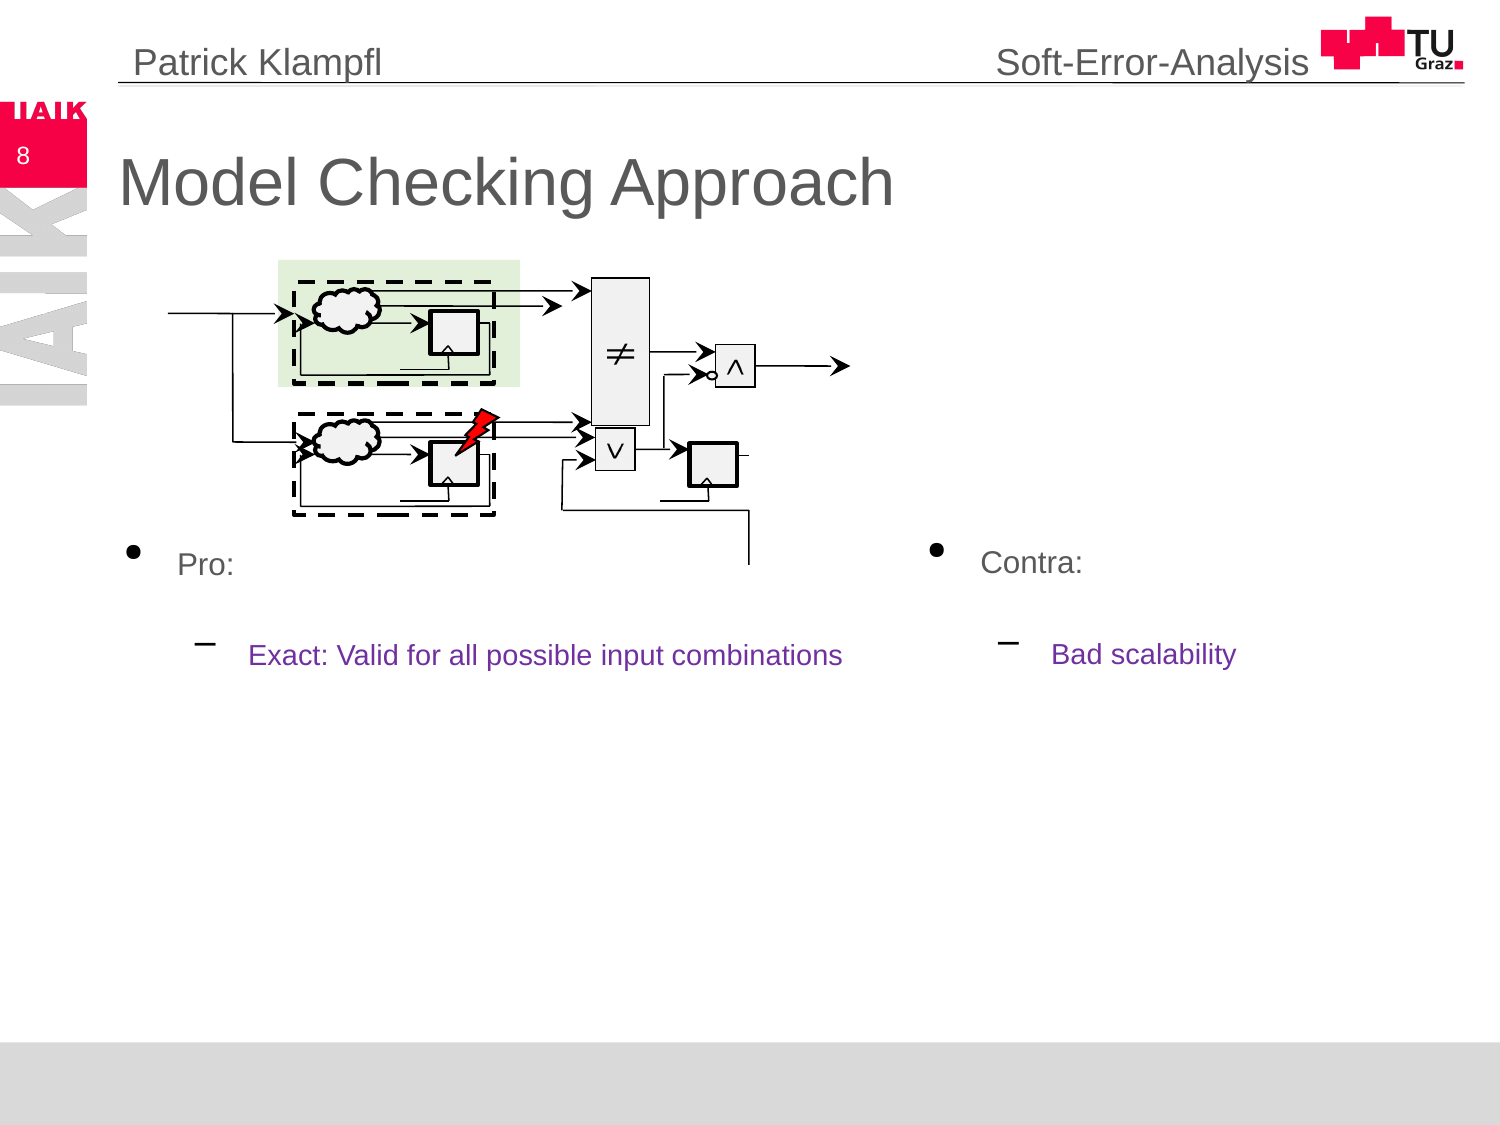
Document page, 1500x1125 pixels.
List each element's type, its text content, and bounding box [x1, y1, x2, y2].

text_box [278, 259, 521, 387]
text_box [689, 443, 737, 487]
text_box [707, 344, 755, 387]
list Contra: Bad scalability [909, 519, 1500, 991]
text_box [313, 420, 380, 464]
text_box [701, 481, 711, 487]
slide_number <number> [1, 124, 84, 185]
picture [1318, 12, 1466, 73]
list [150, 106, 1500, 849]
text_box [595, 428, 635, 471]
text_box [442, 480, 453, 486]
text_box [591, 278, 650, 426]
picture [0, 1, 87, 406]
text_box [496, 292, 521, 305]
title Model Checking Approach [118, 138, 150, 327]
text_box [430, 409, 499, 486]
list Pro: Exact: Valid for all possible input combinations [106, 521, 875, 686]
